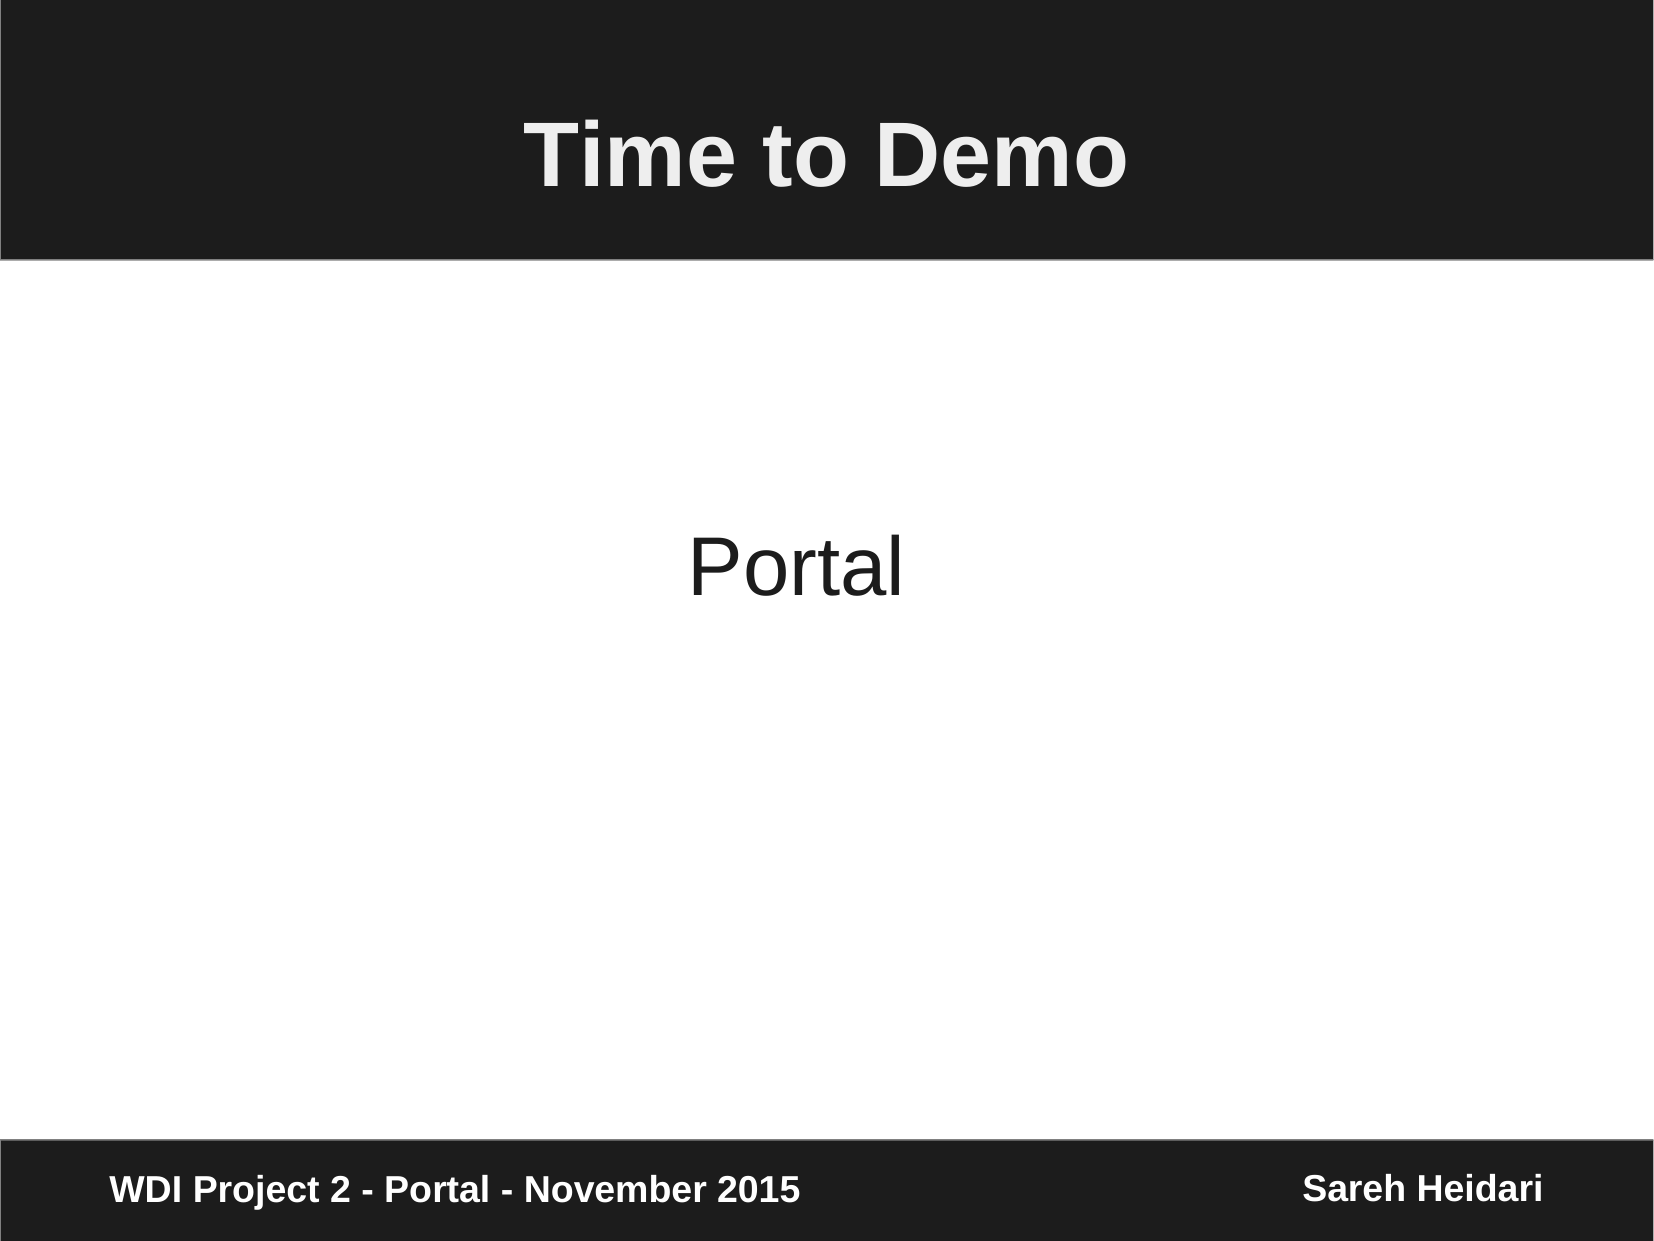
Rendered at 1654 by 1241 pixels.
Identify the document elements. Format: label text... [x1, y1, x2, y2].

text_box [0, 1139, 1654, 1241]
text_box Portal [673, 507, 922, 616]
title Time to Demo [82, 49, 1571, 257]
text_box Sareh Heidari [1287, 1157, 1607, 1241]
text_box [0, 0, 1654, 260]
text_box WDI Project 2 - Portal - November 2015 [94, 1159, 863, 1241]
